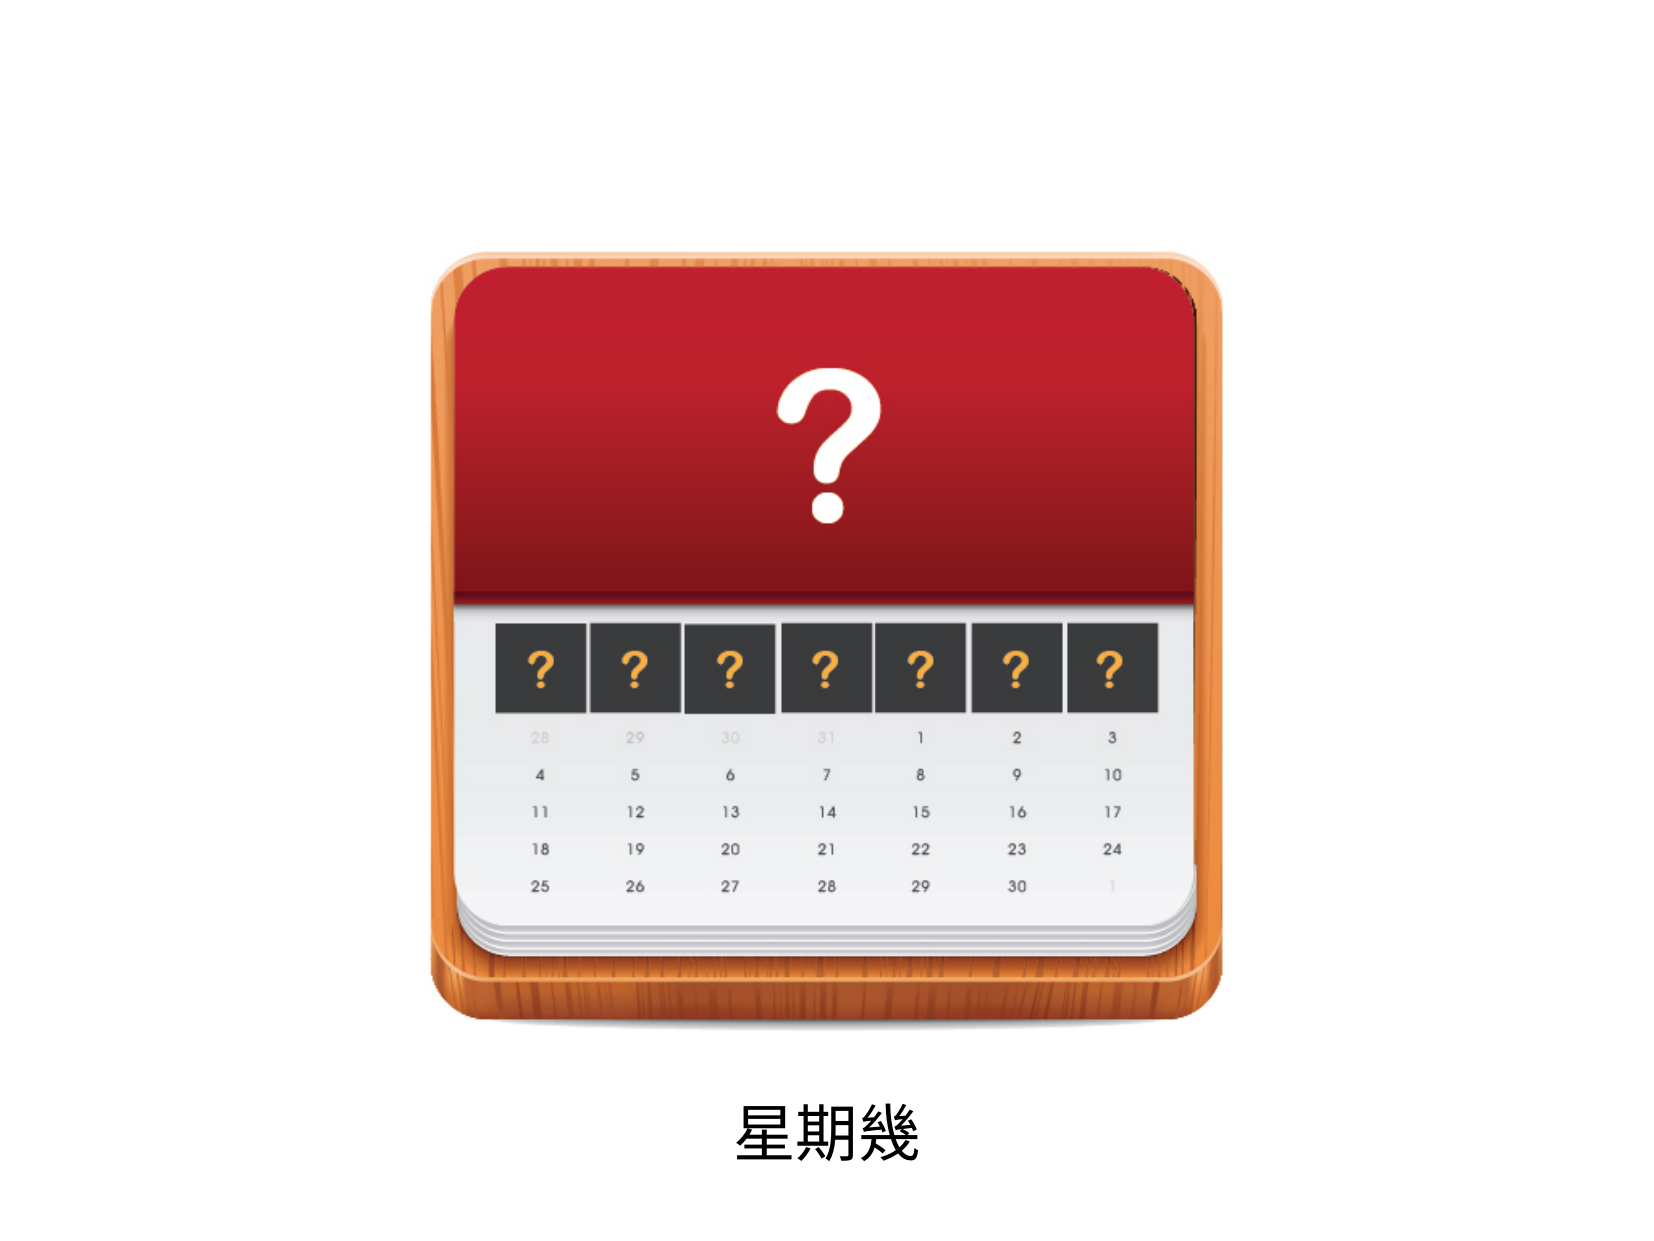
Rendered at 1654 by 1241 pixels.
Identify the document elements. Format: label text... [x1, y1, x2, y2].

picture [0, 0, 1654, 1241]
title 星期幾 [82, 1025, 1571, 1233]
